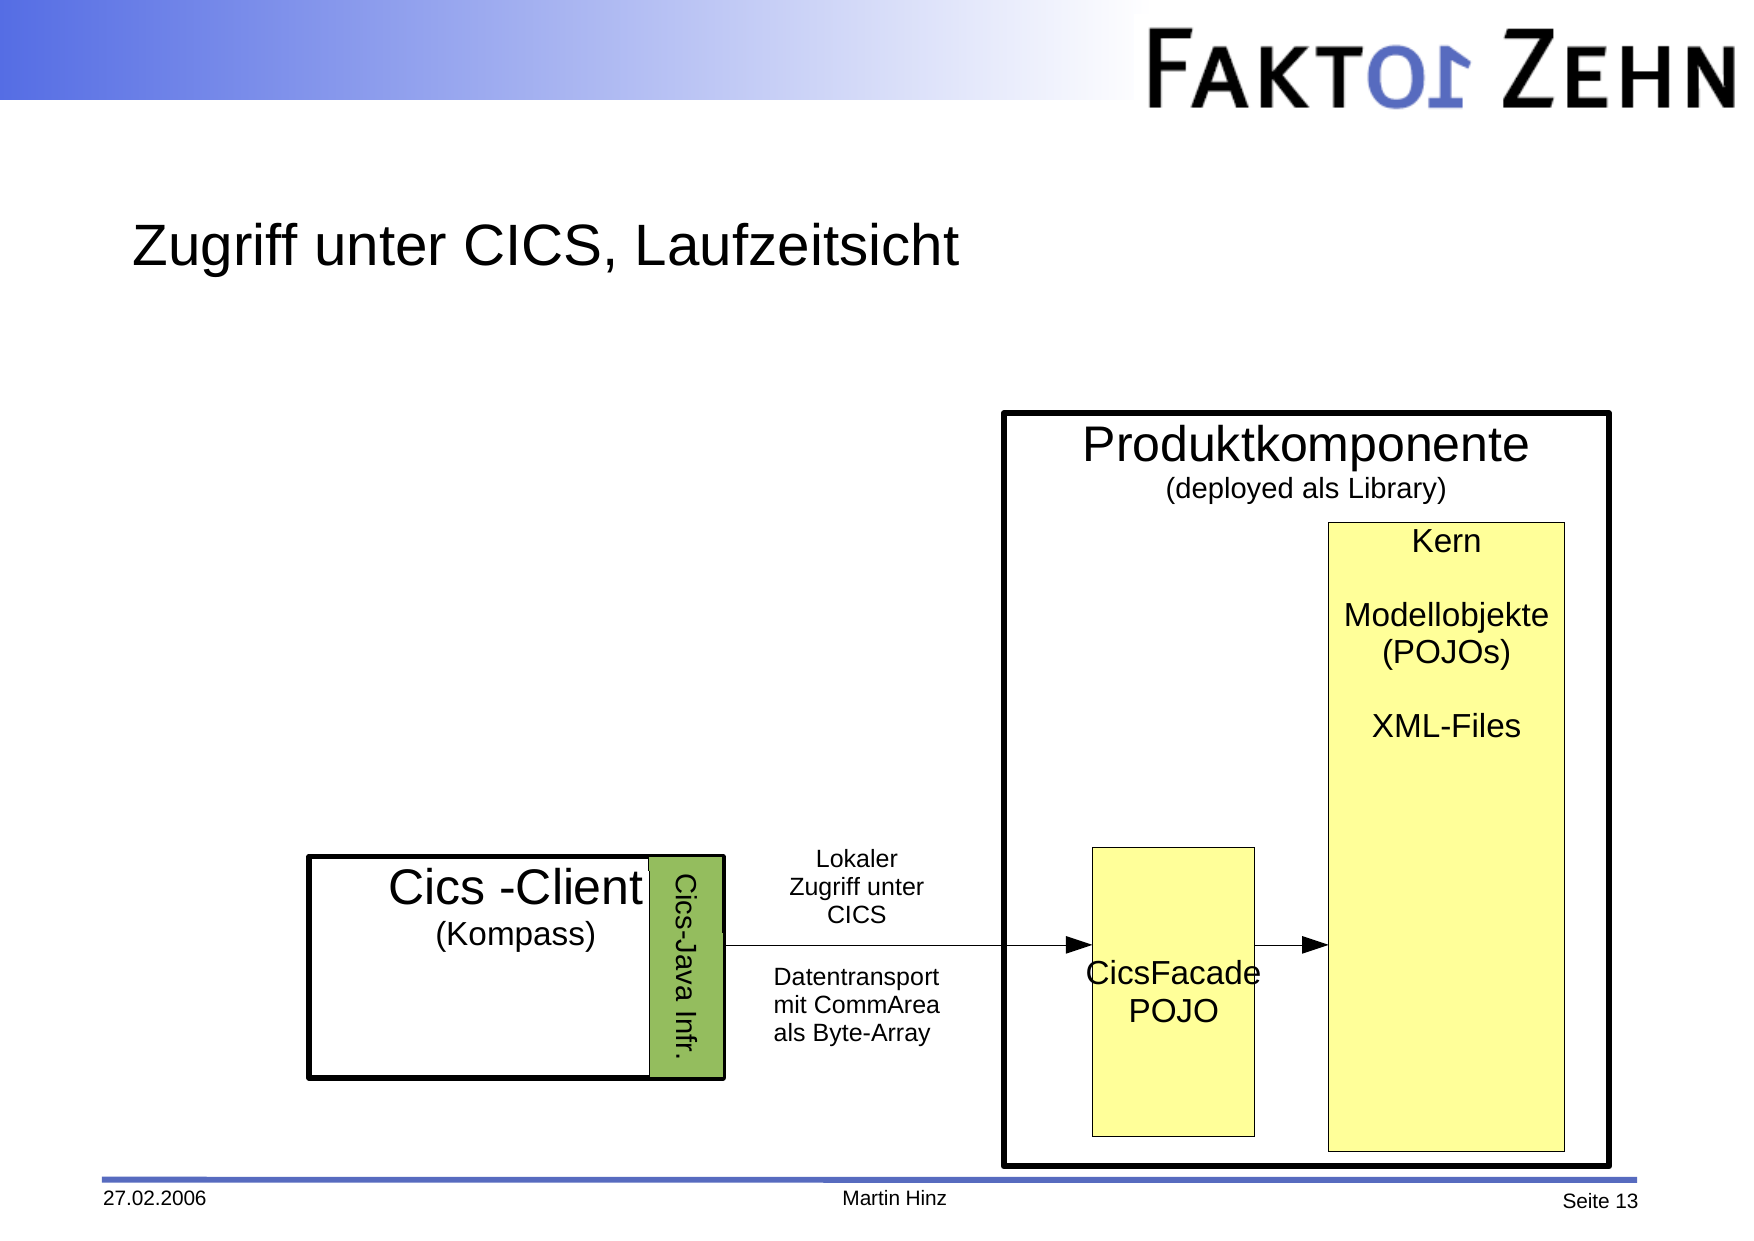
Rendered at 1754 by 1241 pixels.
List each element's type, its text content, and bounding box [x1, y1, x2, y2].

text_box Kern Modellobjekte (POJOs) XML-Files [1328, 522, 1565, 1152]
text_box Produktkomponente (deployed als Library) [1003, 413, 1610, 1167]
text_box Cics -Client (Kompass) [309, 856, 649, 1078]
picture [1133, 14, 1749, 117]
text_box Lokaler Zugriff unter CICS [789, 845, 945, 931]
text_box Cics-Java Infr. [648, 856, 724, 1078]
text_box CicsFacade POJO [1092, 847, 1255, 1137]
text_box Datentransport mit CommArea als Byte-Array [773, 962, 952, 1049]
title Zugriff unter CICS, Laufzeitsicht [132, 142, 1639, 349]
